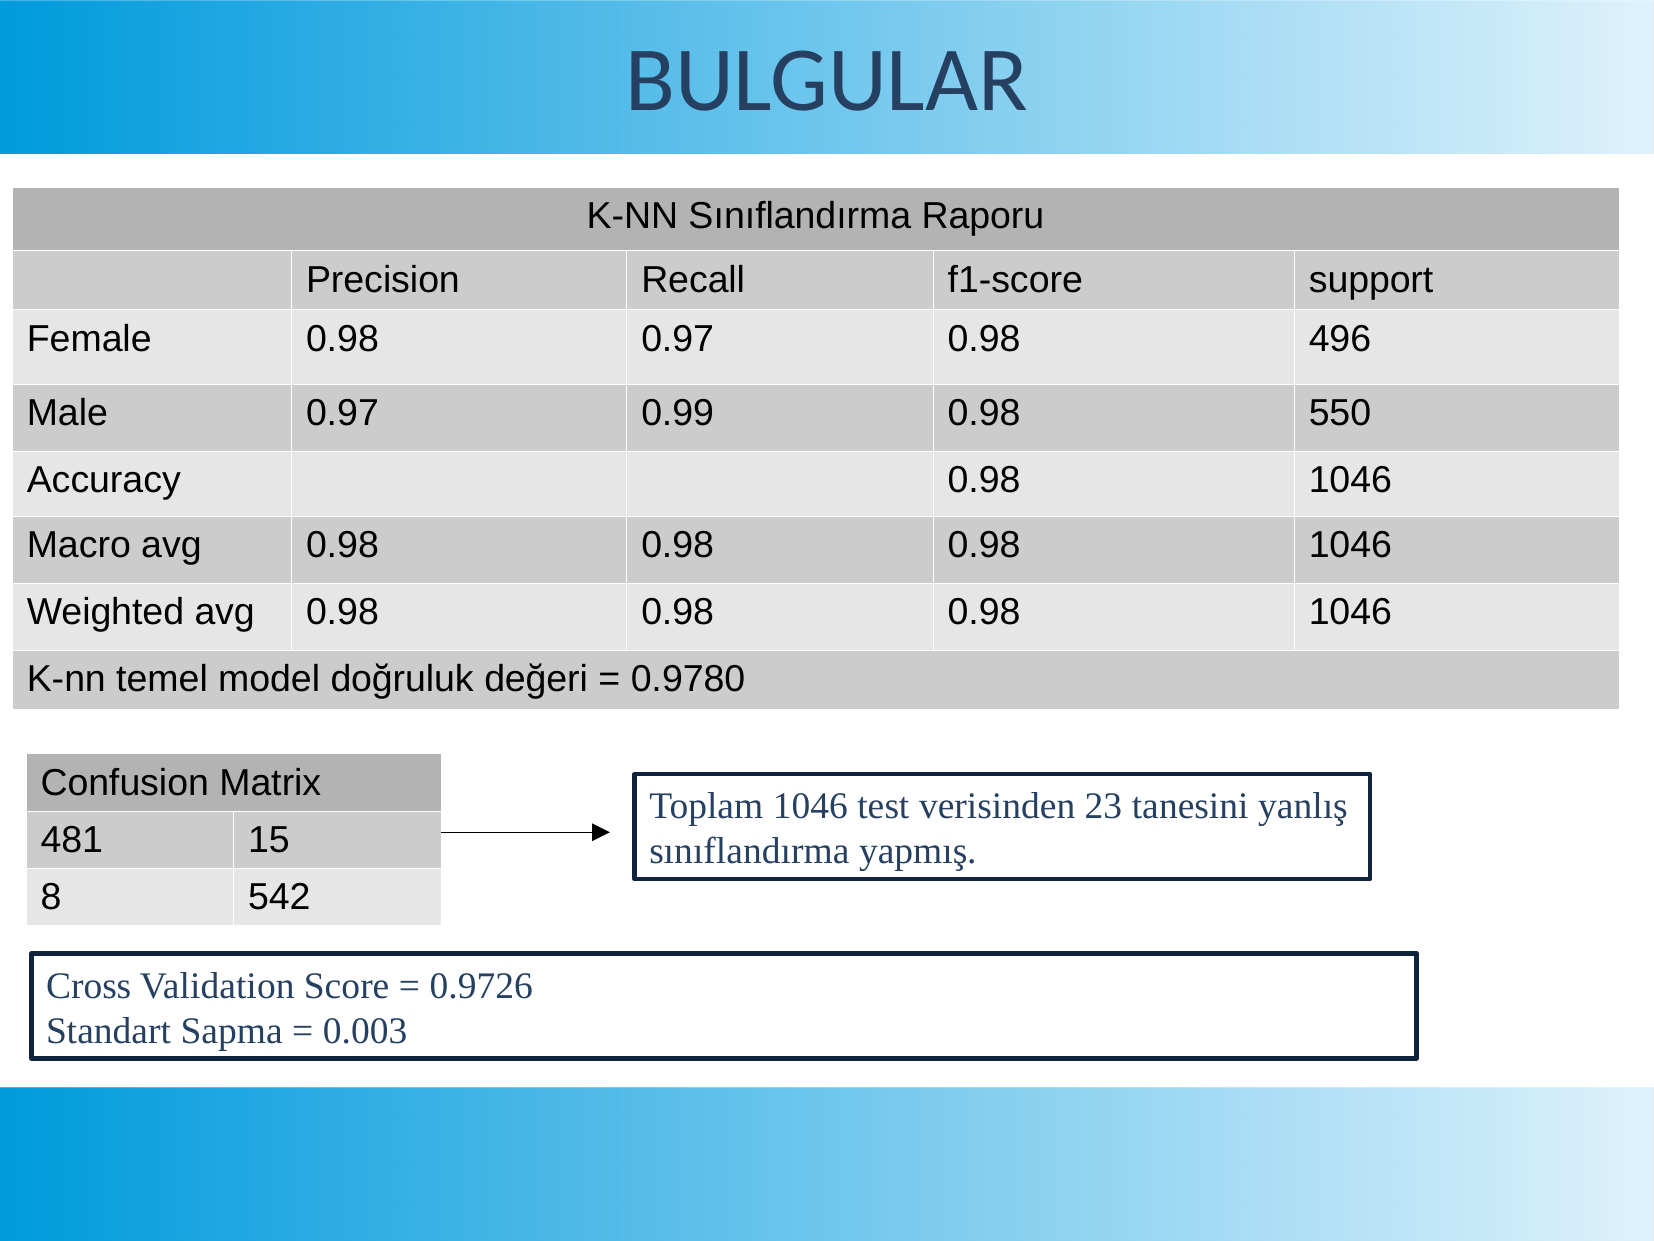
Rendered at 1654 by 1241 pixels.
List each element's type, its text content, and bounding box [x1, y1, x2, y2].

table_cell 0.98 [934, 385, 1294, 451]
table_cell [13, 251, 291, 309]
table_cell 1046 [1295, 452, 1619, 516]
table_cell 0.98 [934, 517, 1294, 583]
table_cell Weighted avg [13, 584, 291, 650]
table_cell 0.98 [292, 517, 626, 583]
text_box Cross Validation Score = 0.9726 Standart Sapma = 0.003 [31, 953, 1417, 1059]
text_box Toplam 1046 test verisinden 23 tanesini yanlış sınıflandırma yapmış. [634, 774, 1371, 879]
table_cell K-nn temel model doğruluk değeri = 0.9780 [13, 651, 1619, 709]
table_cell 550 [1295, 385, 1619, 451]
picture [0, 1086, 1654, 1241]
table_cell Male [13, 385, 291, 451]
table_cell 0.99 [627, 385, 933, 451]
table_header Confusion Matrix [27, 754, 441, 811]
table_cell 0.98 [627, 584, 933, 650]
table_cell 0.98 [627, 517, 933, 583]
table_cell Macro avg [13, 517, 291, 583]
table_cell [292, 452, 626, 516]
table_cell 0.98 [292, 584, 626, 650]
table_header K-NN Sınıflandırma Raporu [13, 188, 1619, 250]
table_cell 0.98 [934, 452, 1294, 516]
table_cell 496 [1295, 310, 1619, 384]
table_cell Accuracy [13, 452, 291, 516]
table_cell 0.98 [934, 310, 1294, 384]
table_cell [627, 452, 933, 516]
table_cell 1046 [1295, 517, 1619, 583]
table_cell Recall [627, 251, 933, 309]
table_cell Precision [292, 251, 626, 309]
table_cell 0.98 [934, 584, 1294, 650]
title BULGULAR [0, 0, 1654, 148]
table_cell 0.98 [292, 310, 626, 384]
table_cell 8 [27, 869, 233, 925]
table_cell 1046 [1295, 584, 1619, 650]
table_cell 542 [234, 869, 441, 925]
table_cell 0.97 [292, 385, 626, 451]
table_cell support [1295, 251, 1619, 309]
table_cell 481 [27, 812, 233, 868]
table_cell 0.97 [627, 310, 933, 384]
table_cell Female [13, 310, 291, 384]
picture [141, 148, 1654, 154]
table_cell 15 [234, 812, 441, 868]
table_cell f1-score [934, 251, 1294, 309]
